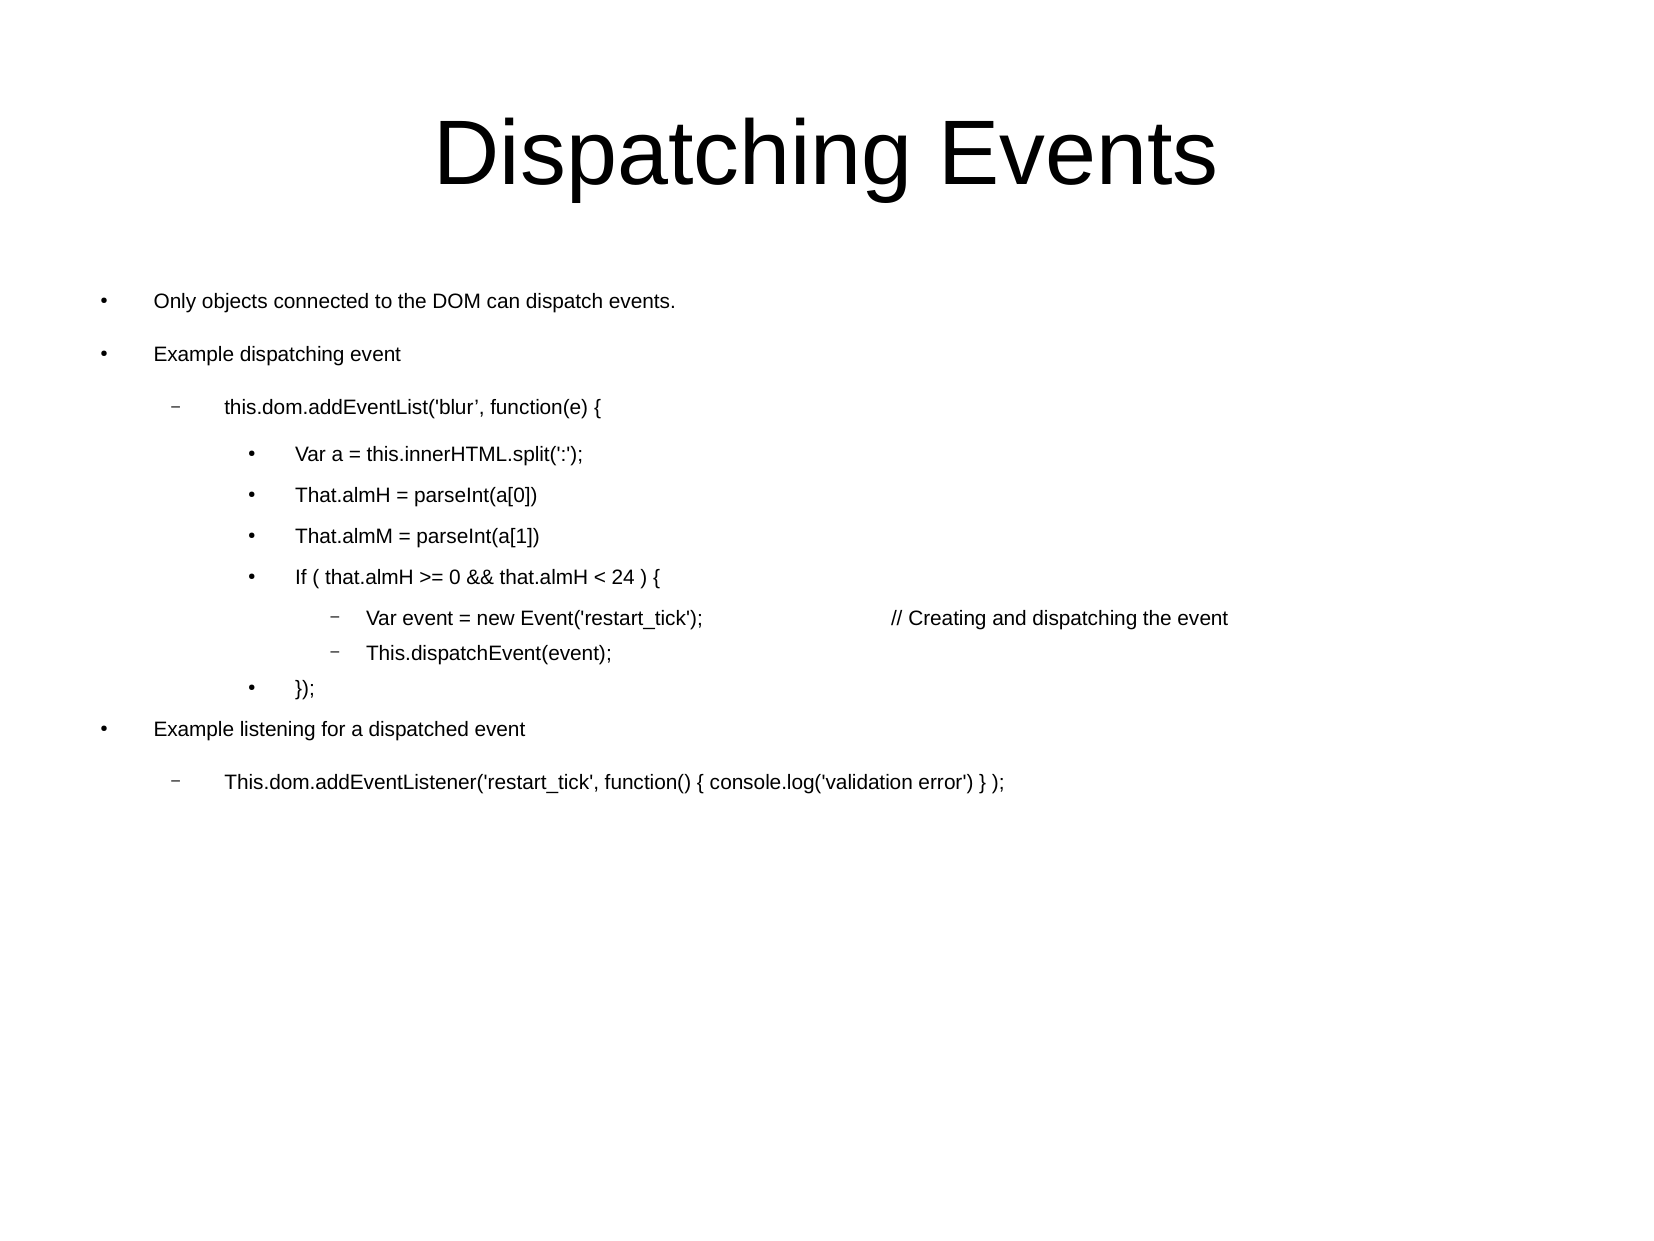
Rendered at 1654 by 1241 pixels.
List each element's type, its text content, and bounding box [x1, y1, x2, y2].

title Dispatching Events [82, 49, 1571, 257]
list Only objects connected to the DOM can dispatch events. Example dispatching event this.dom.addEventList('blur’, function(e) { Var a = this.innerHTML.split(':'); That.almH = parseInt(a[0]) That.almM = parseInt(a[1]) If ( that.almH >= 0 && that.almH < 24 ) { Var event = new Event('restart_tick'); // Creating and dispatching the event This.dispatchEvent(event); }); Example listening for a dispatched event This.dom.addEventListener('restart_tick', function() { console.log('validation error') } ); [82, 290, 1571, 1186]
